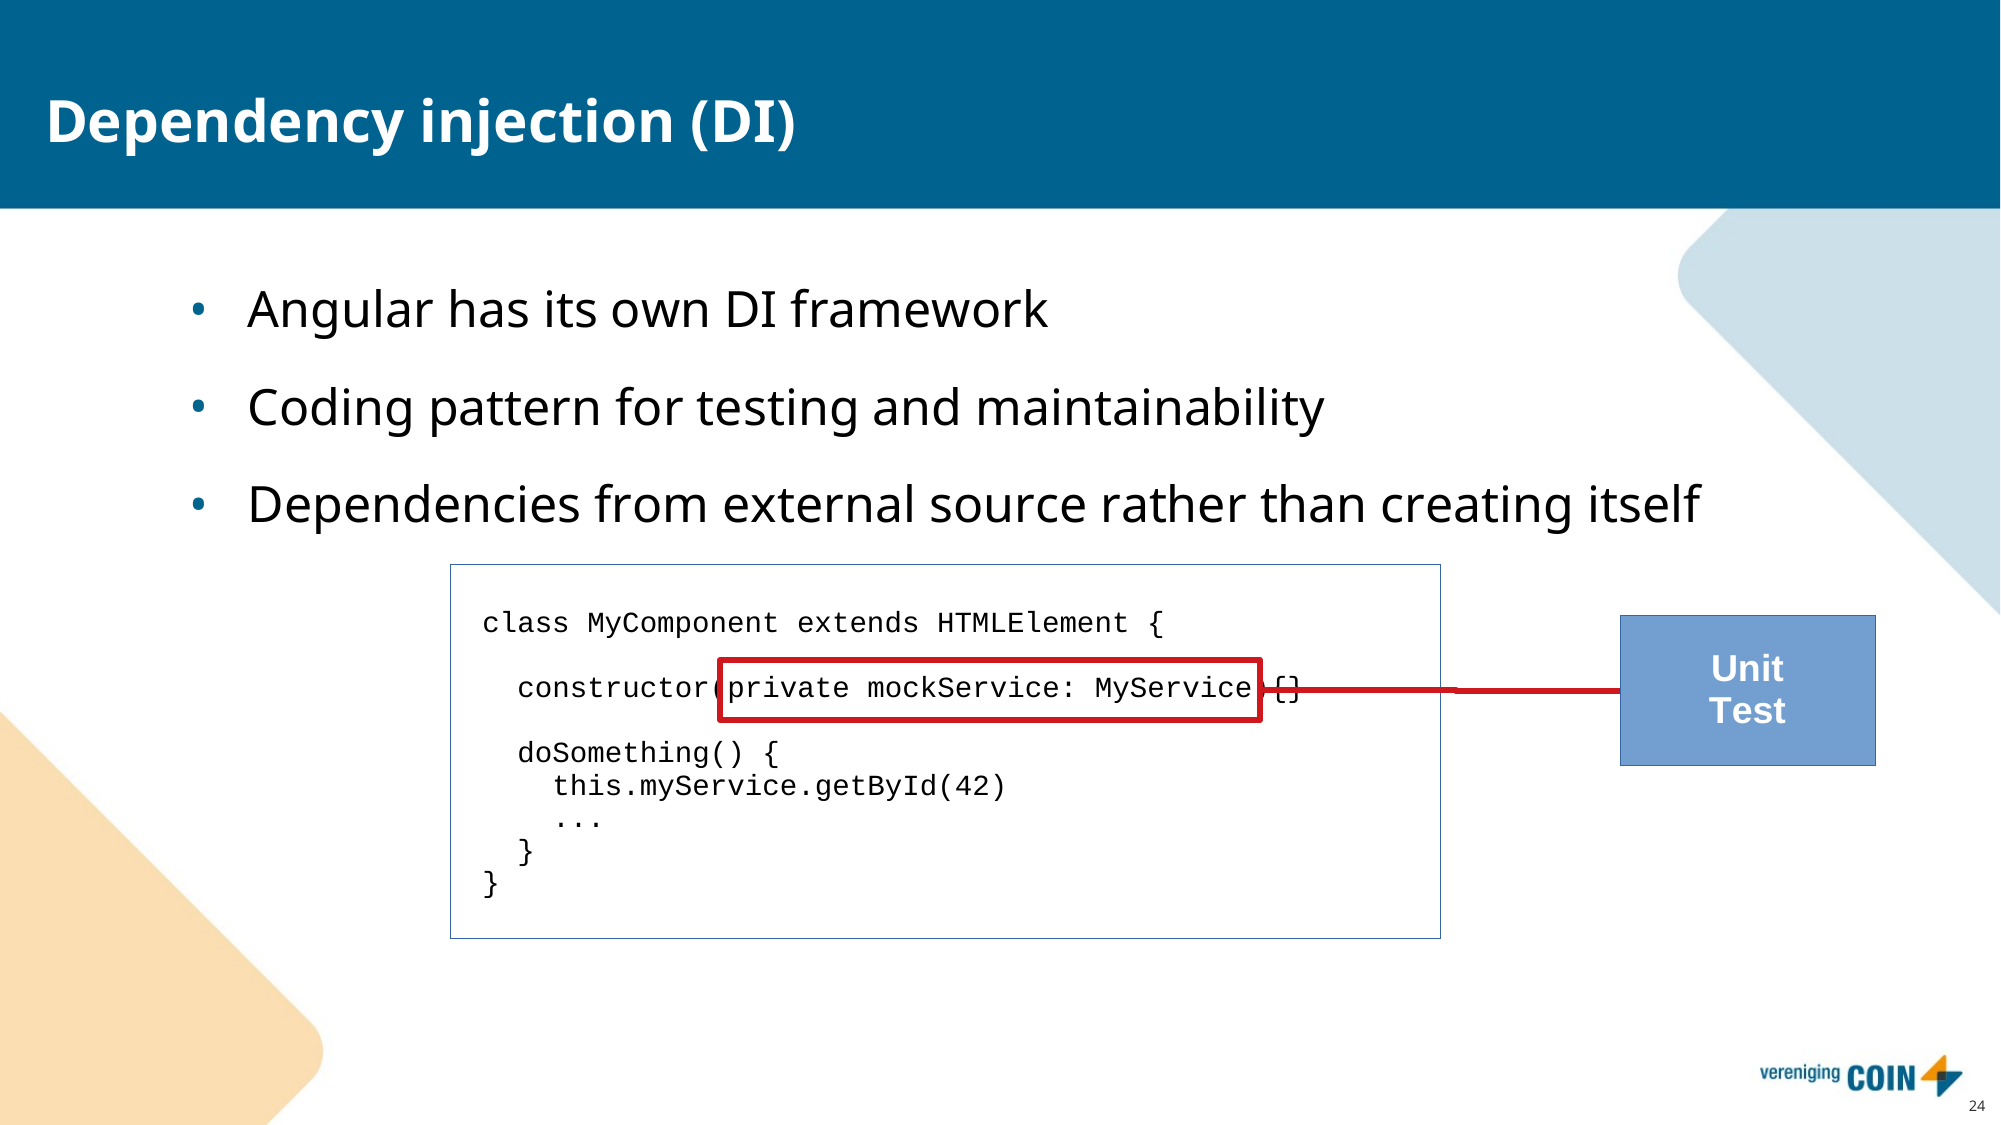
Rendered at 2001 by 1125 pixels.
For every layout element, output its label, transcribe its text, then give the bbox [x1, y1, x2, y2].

text_box Unit Test [1620, 615, 1876, 766]
text_box class MyComponent extends HTMLElement { constructor(private mockService: MyService){} doSomething() { this.myService.getById(42) ... } } [450, 564, 1441, 939]
picture [0, 208, 2001, 1125]
text_box Angular has its own DI framework Coding pattern for testing and maintainability Dependencies from external source rather than creating itself [174, 240, 1840, 491]
text_box class MyComponent extends HTMLElement { constructor(private mockService: MyService){} doSomething() { this.myService.getById(42) ... } } [723, 663, 1257, 717]
text_box Dependency injection (DI) [30, 31, 1969, 162]
